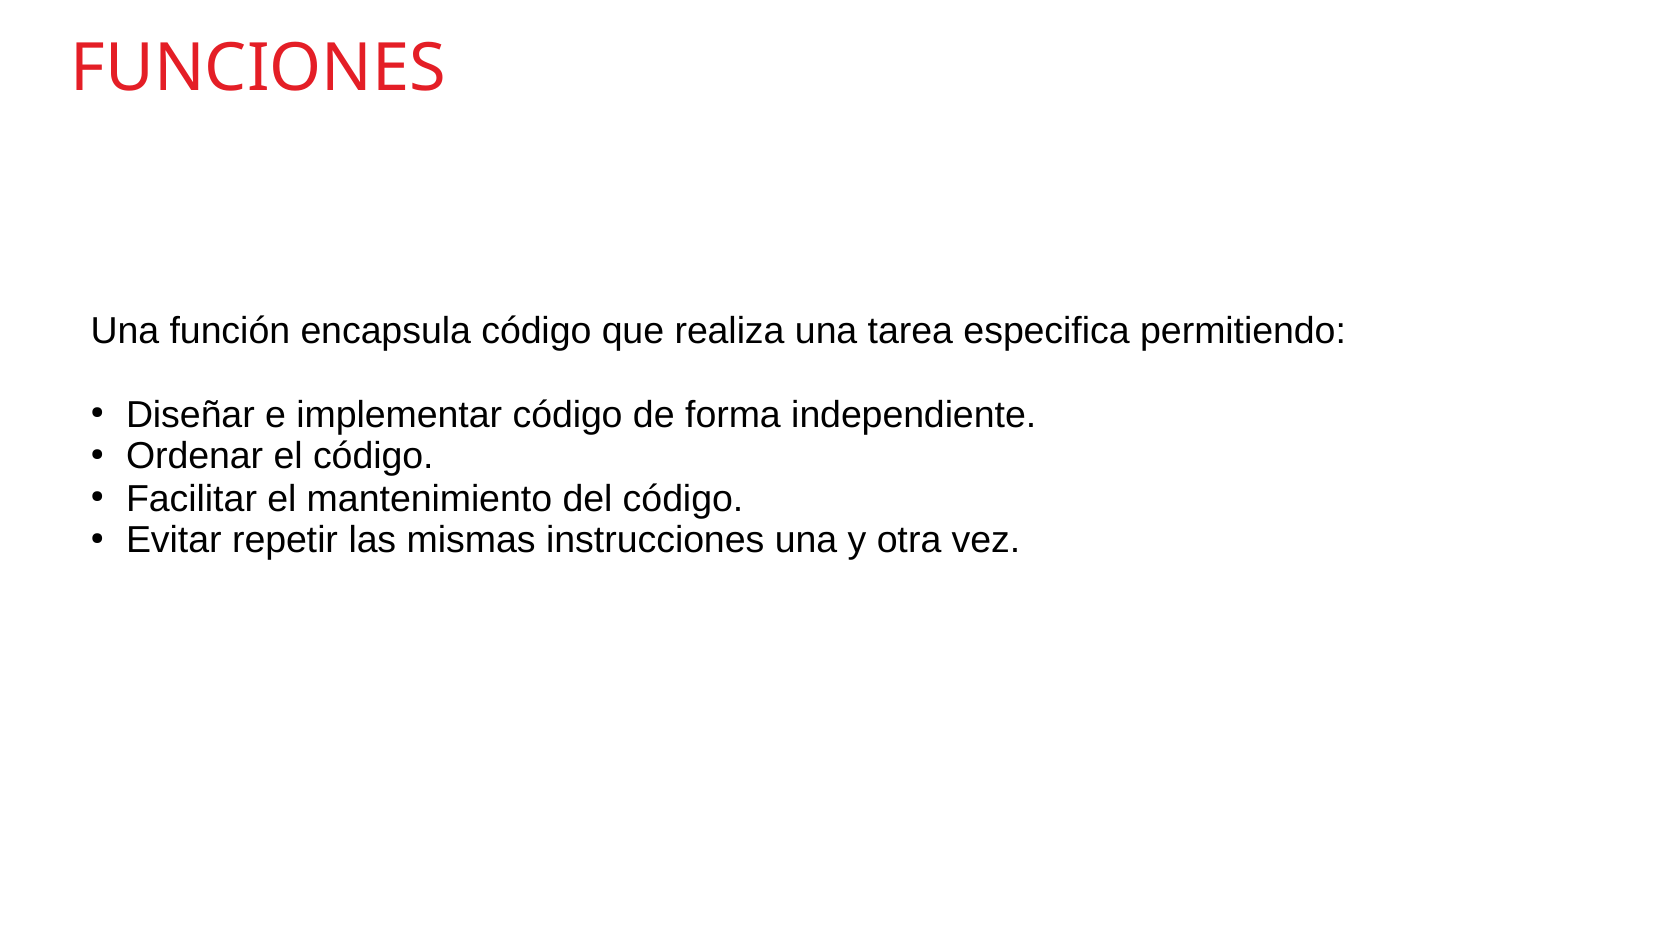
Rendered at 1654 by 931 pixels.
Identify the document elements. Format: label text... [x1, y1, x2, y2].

text_box Una función encapsula código que realiza una tarea especifica permitiendo: Diseñar e implementar código de forma independiente. Ordenar el código. Facilitar el mantenimiento del código. Evitar repetir las mismas instrucciones una y otra vez. [75, 301, 1578, 572]
title FUNCIONES [70, 11, 1347, 118]
